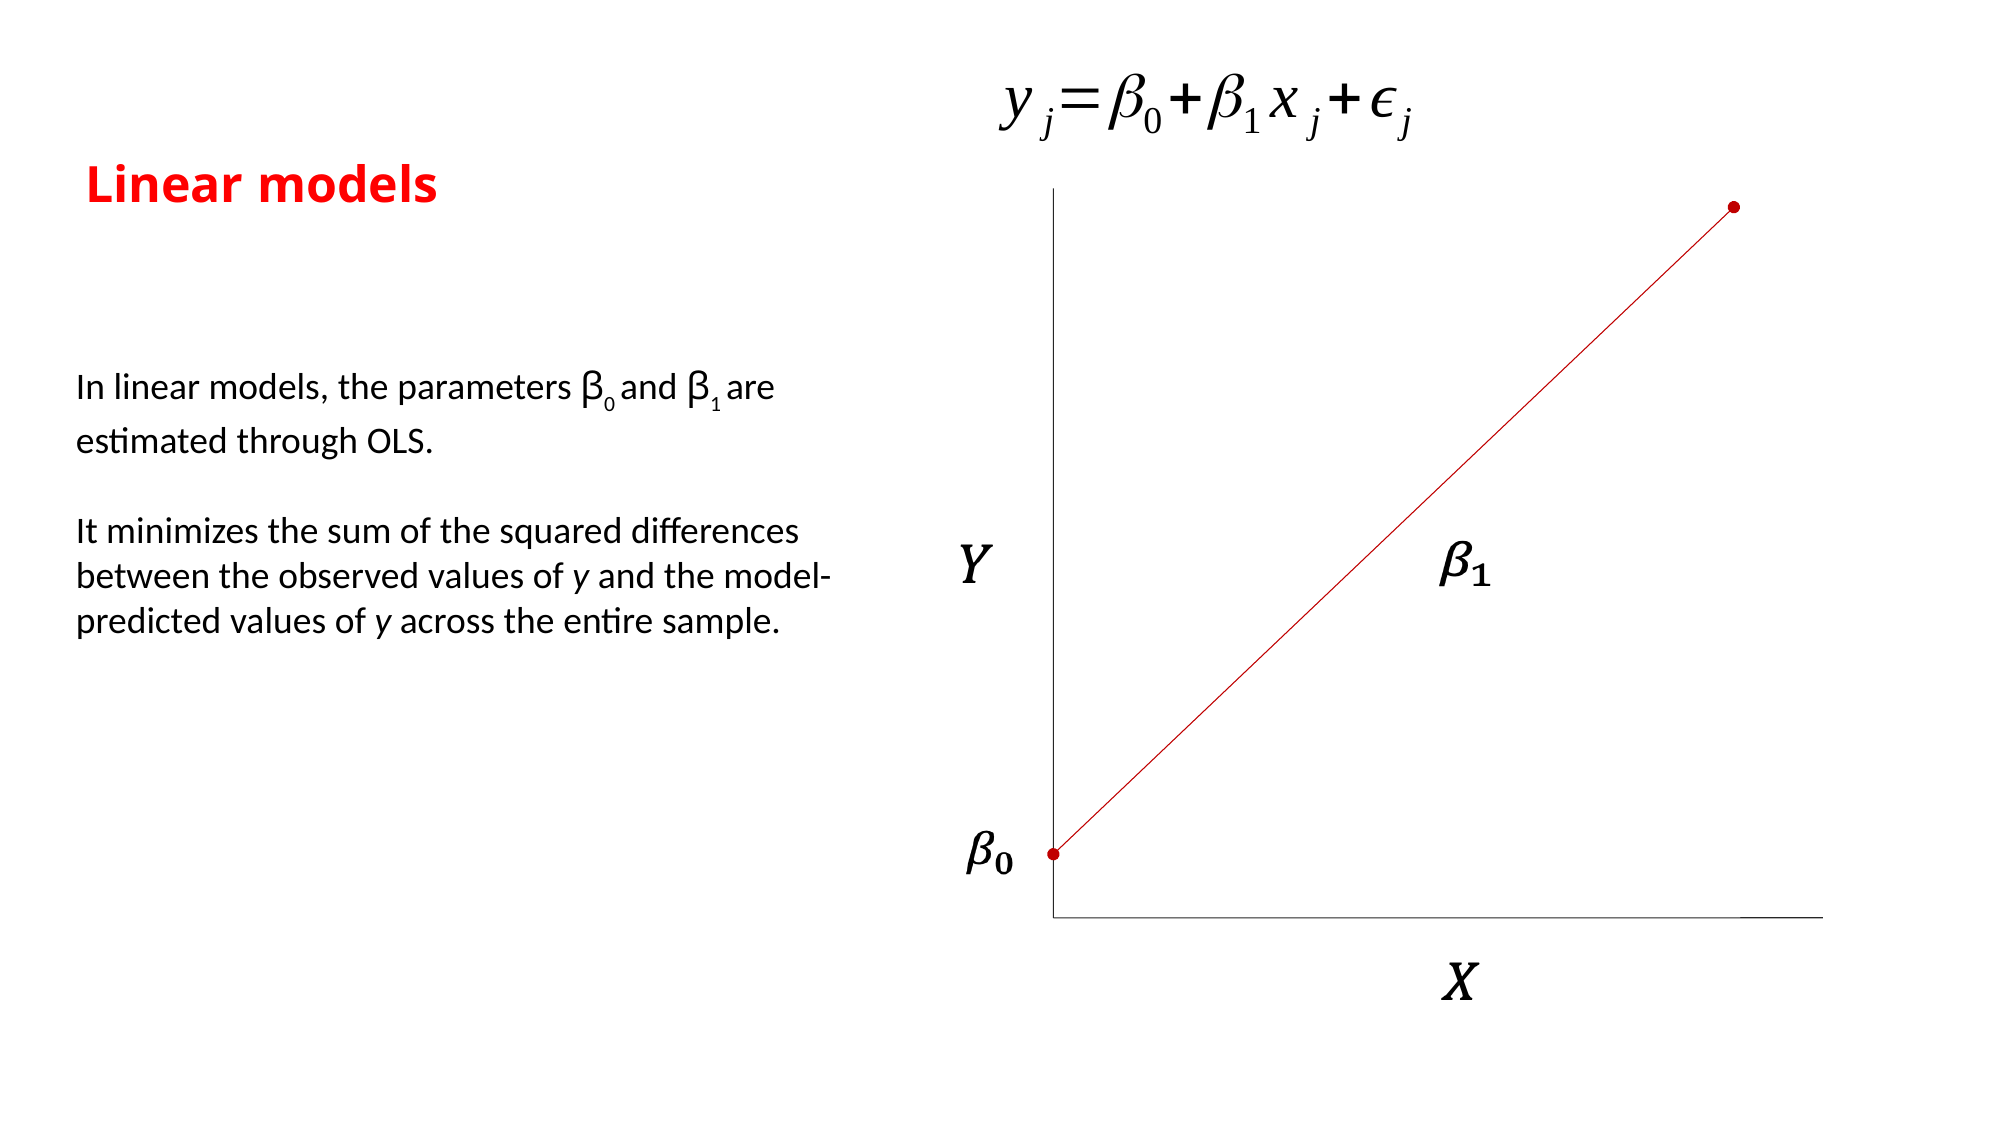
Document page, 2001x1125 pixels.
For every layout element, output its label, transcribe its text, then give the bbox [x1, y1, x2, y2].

text_box [926, 519, 1025, 606]
text_box Linear models [70, 77, 1796, 296]
text_box [941, 811, 1040, 898]
text_box [1411, 524, 1528, 611]
text_box [1411, 938, 1510, 1024]
chart [980, 62, 1431, 142]
text_box In linear models, the parameters β0 and β1 are estimated through OLS. It minimizes the sum of the squared differences between the observed values of y and the model-predicted values of y across the entire sample. [61, 354, 906, 694]
